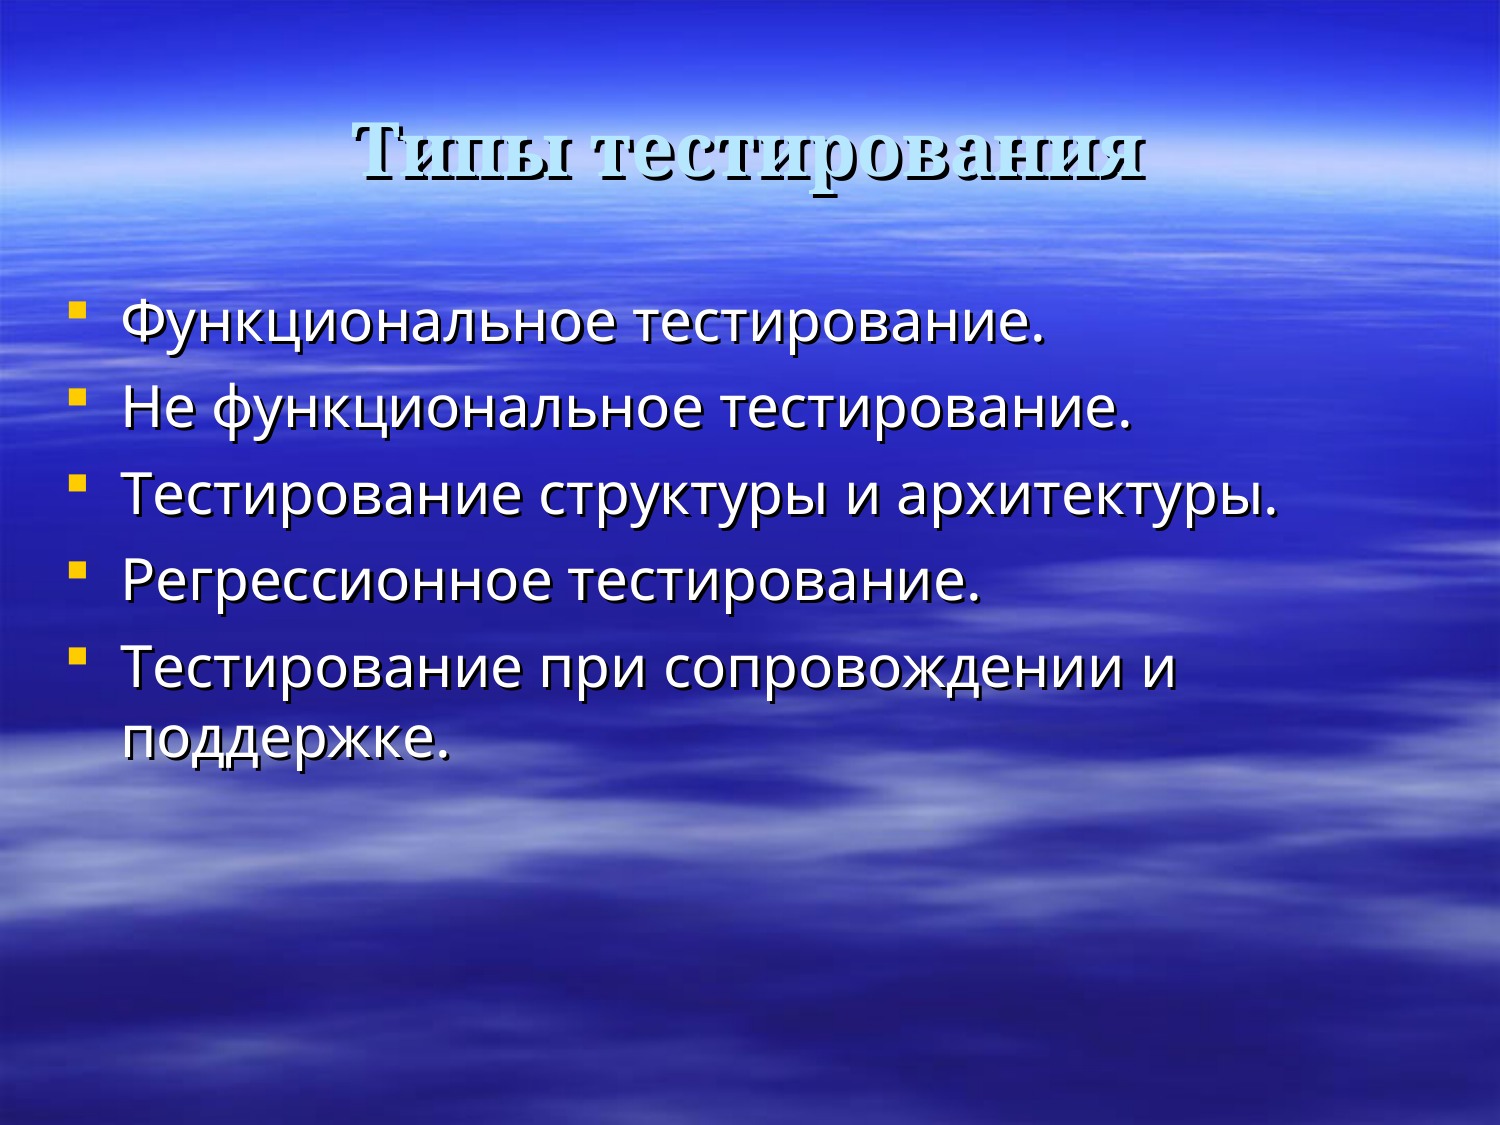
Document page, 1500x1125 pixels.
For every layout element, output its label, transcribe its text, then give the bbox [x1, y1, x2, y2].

title Типы тестирования [49, 28, 1446, 265]
text_box Функциональное тестирование. Не функциональное тестирование. Тестирование структуры и архитектуры. Регрессионное тестирование. Тестирование при сопровождении и поддержке. [49, 274, 1451, 1001]
picture [0, 0, 1500, 1125]
